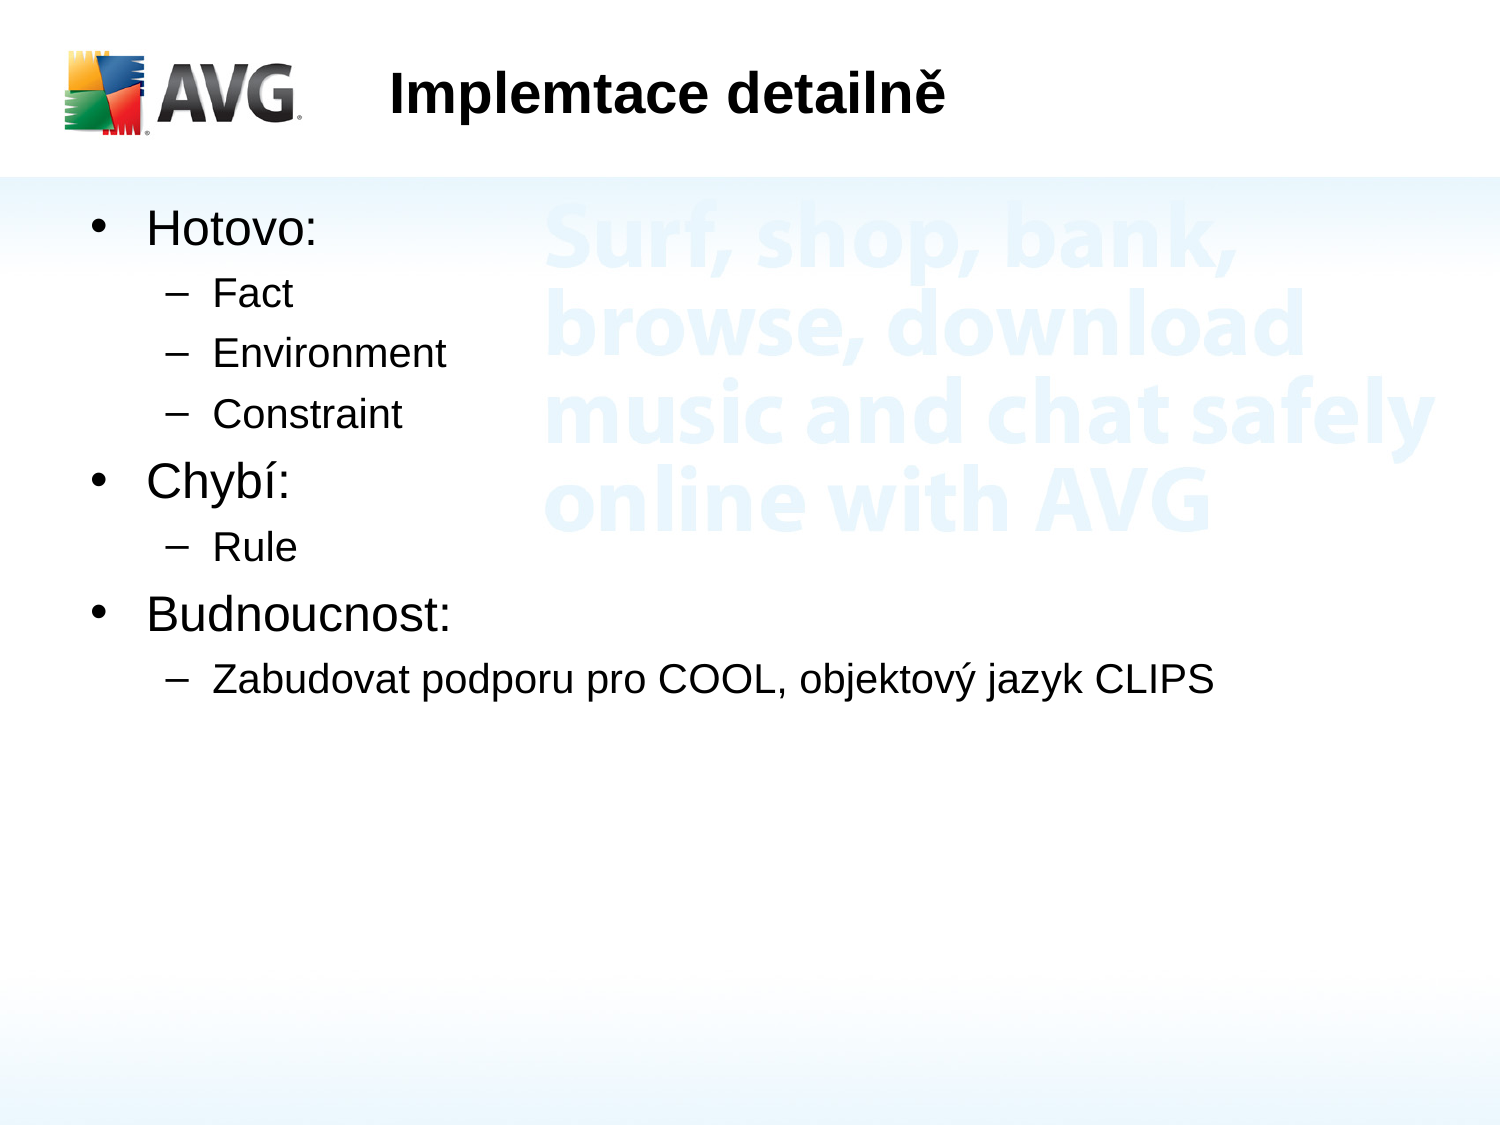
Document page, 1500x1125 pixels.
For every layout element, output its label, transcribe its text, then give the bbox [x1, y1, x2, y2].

title Implemtace detailně [375, 29, 1463, 150]
list Hotovo: Fact Environment Constraint Chybí: Rule Budnoucnost: Zabudovat podporu pro COOL, objektový jazyk CLIPS [75, 187, 1426, 1020]
picture [0, 0, 1500, 1125]
